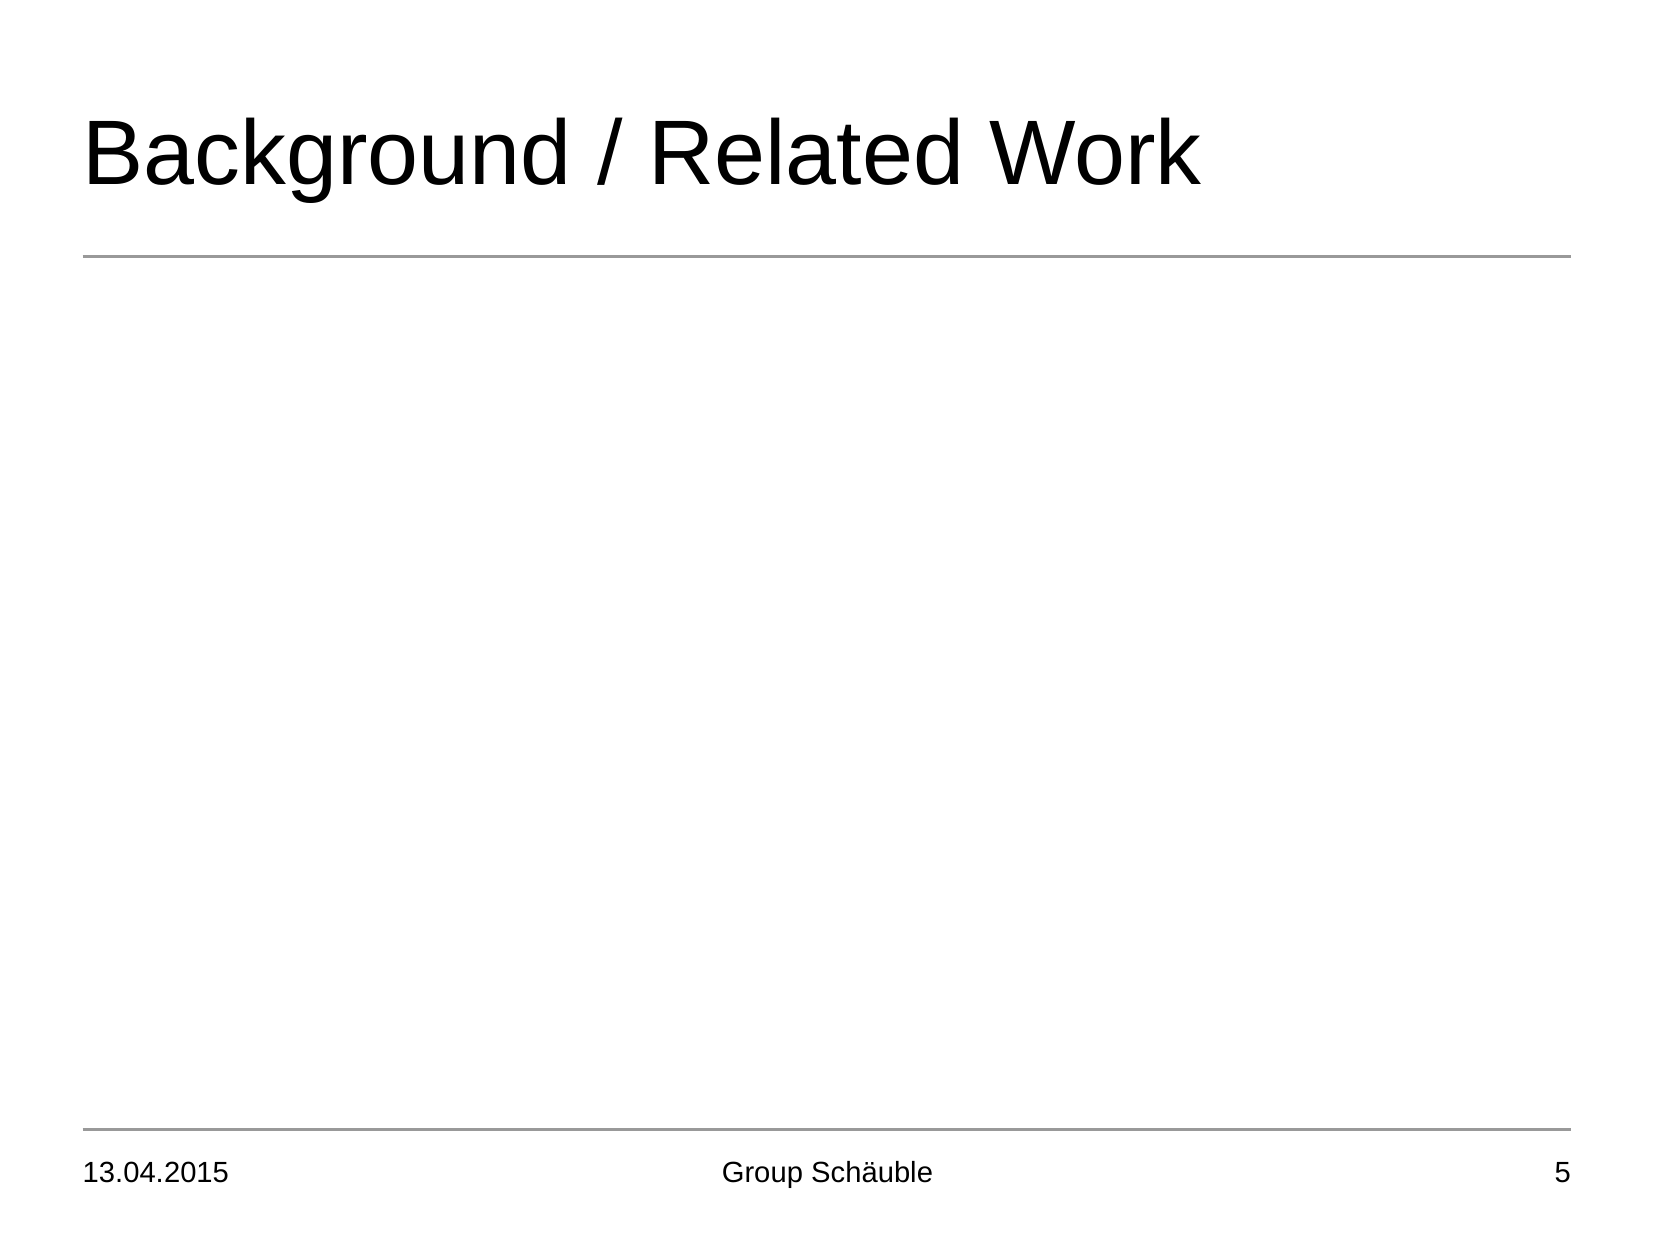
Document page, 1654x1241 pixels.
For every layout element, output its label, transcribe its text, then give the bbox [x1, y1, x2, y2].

title Background / Related Work [82, 49, 1571, 257]
